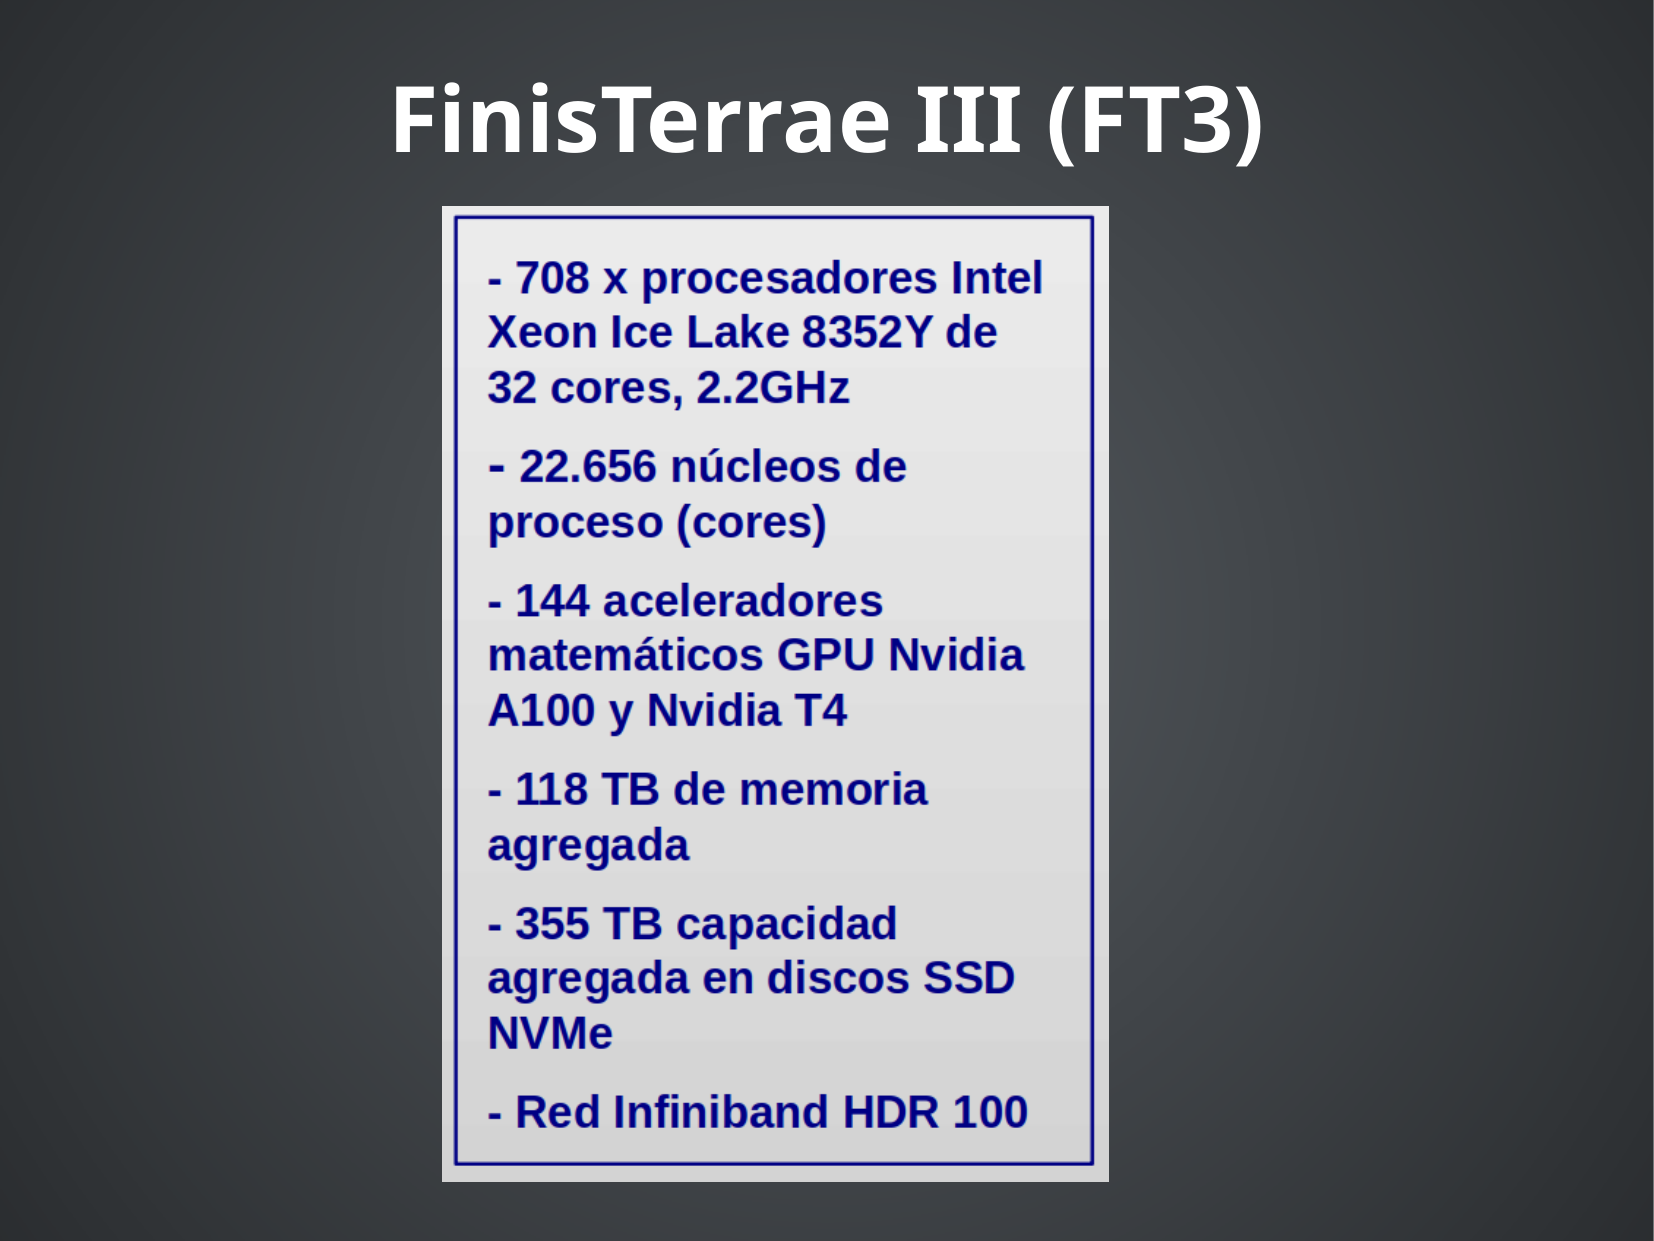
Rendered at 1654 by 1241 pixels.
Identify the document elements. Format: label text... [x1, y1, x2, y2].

title FinisTerrae III (FT3) [82, 13, 1571, 222]
picture [0, 0, 1654, 1241]
